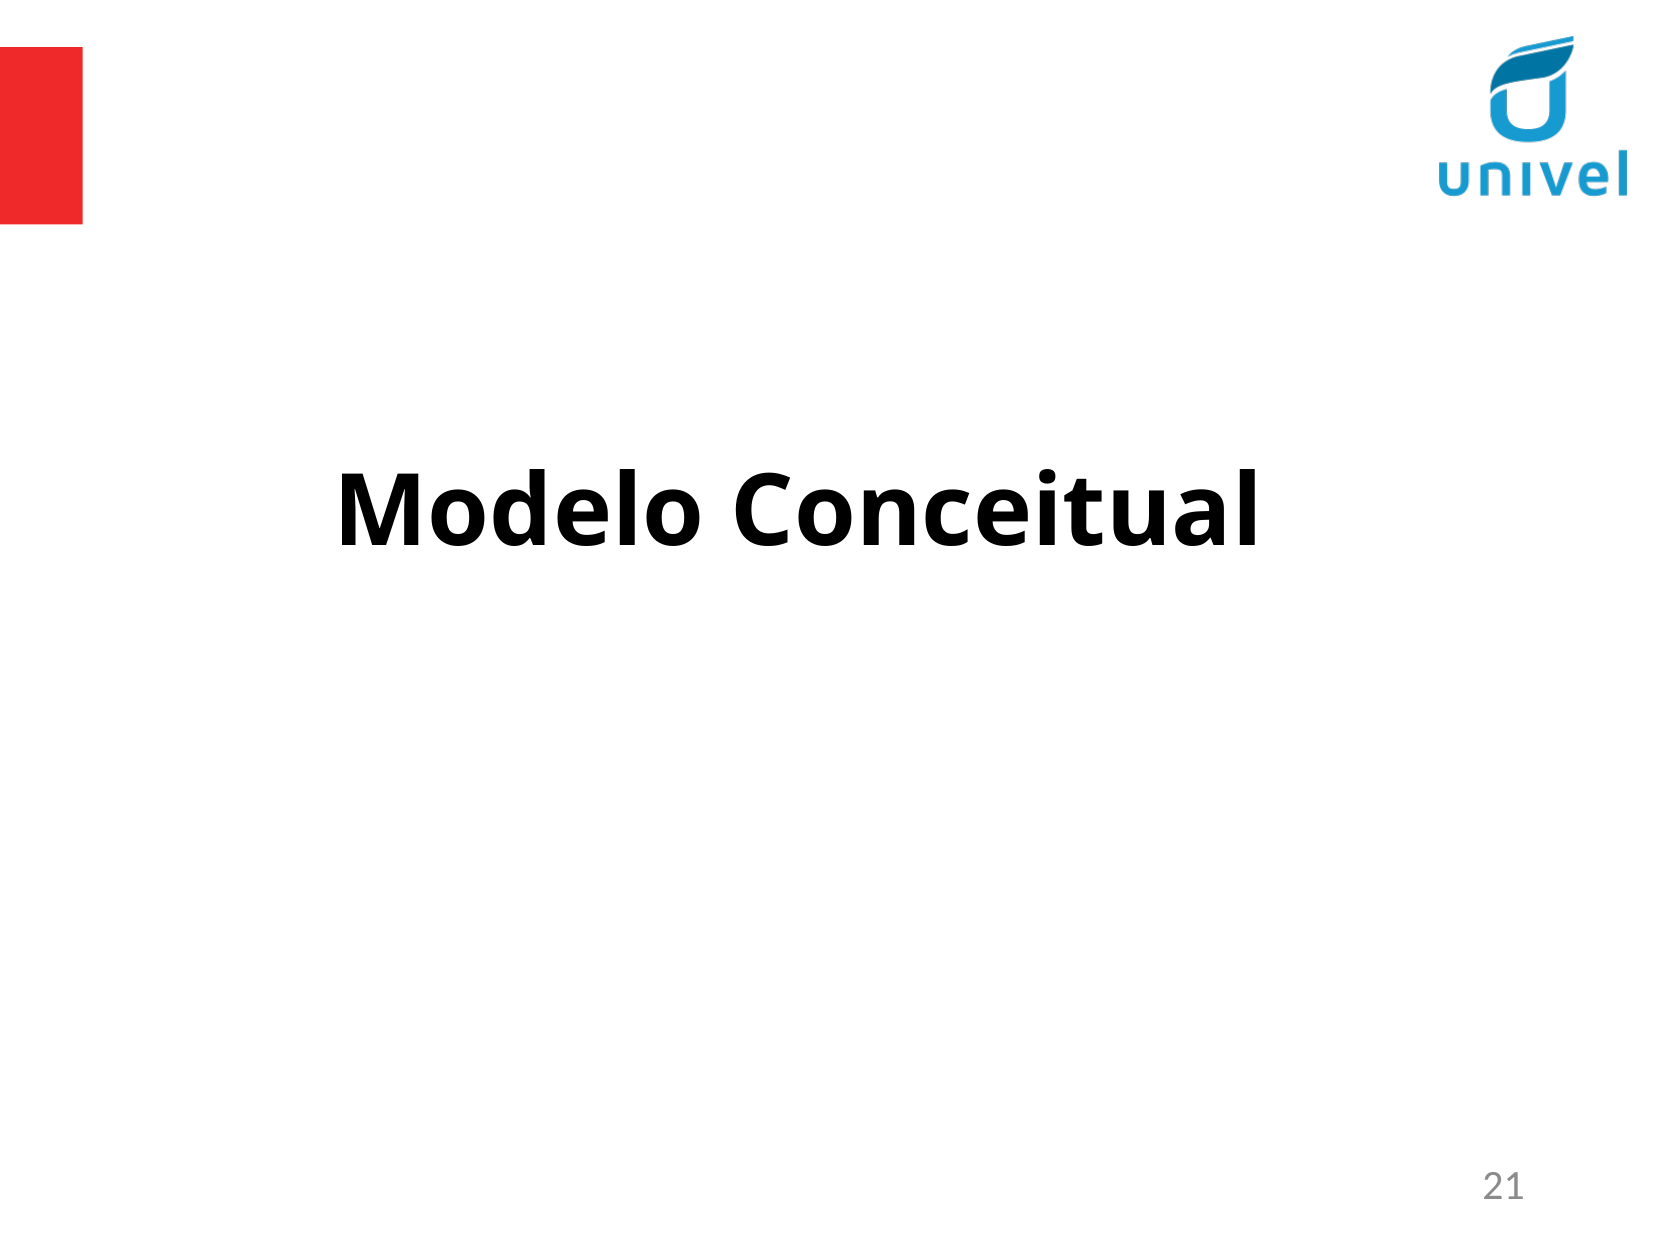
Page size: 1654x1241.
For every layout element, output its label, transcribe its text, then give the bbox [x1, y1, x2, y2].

slide_number <número> [1167, 1149, 1540, 1216]
picture [1432, 15, 1634, 217]
title Modelo Conceitual [73, 200, 1525, 839]
